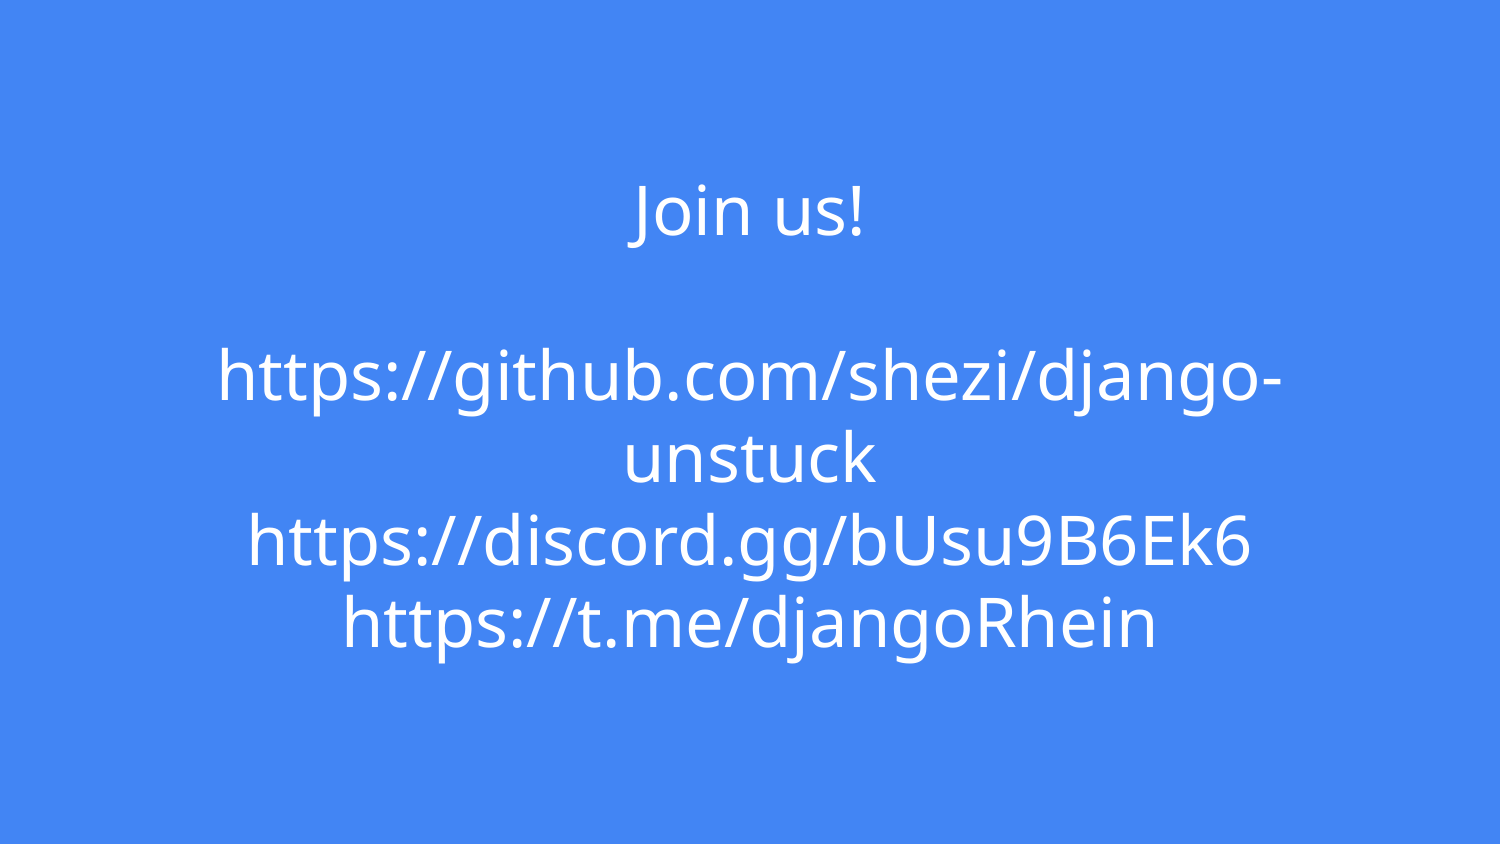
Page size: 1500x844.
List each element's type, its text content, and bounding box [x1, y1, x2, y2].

title Join us! https://github.com/shezi/django-unstuck https://discord.gg/bUsu9B6Ek6 https://t.me/djangoRhein [75, 58, 1425, 771]
